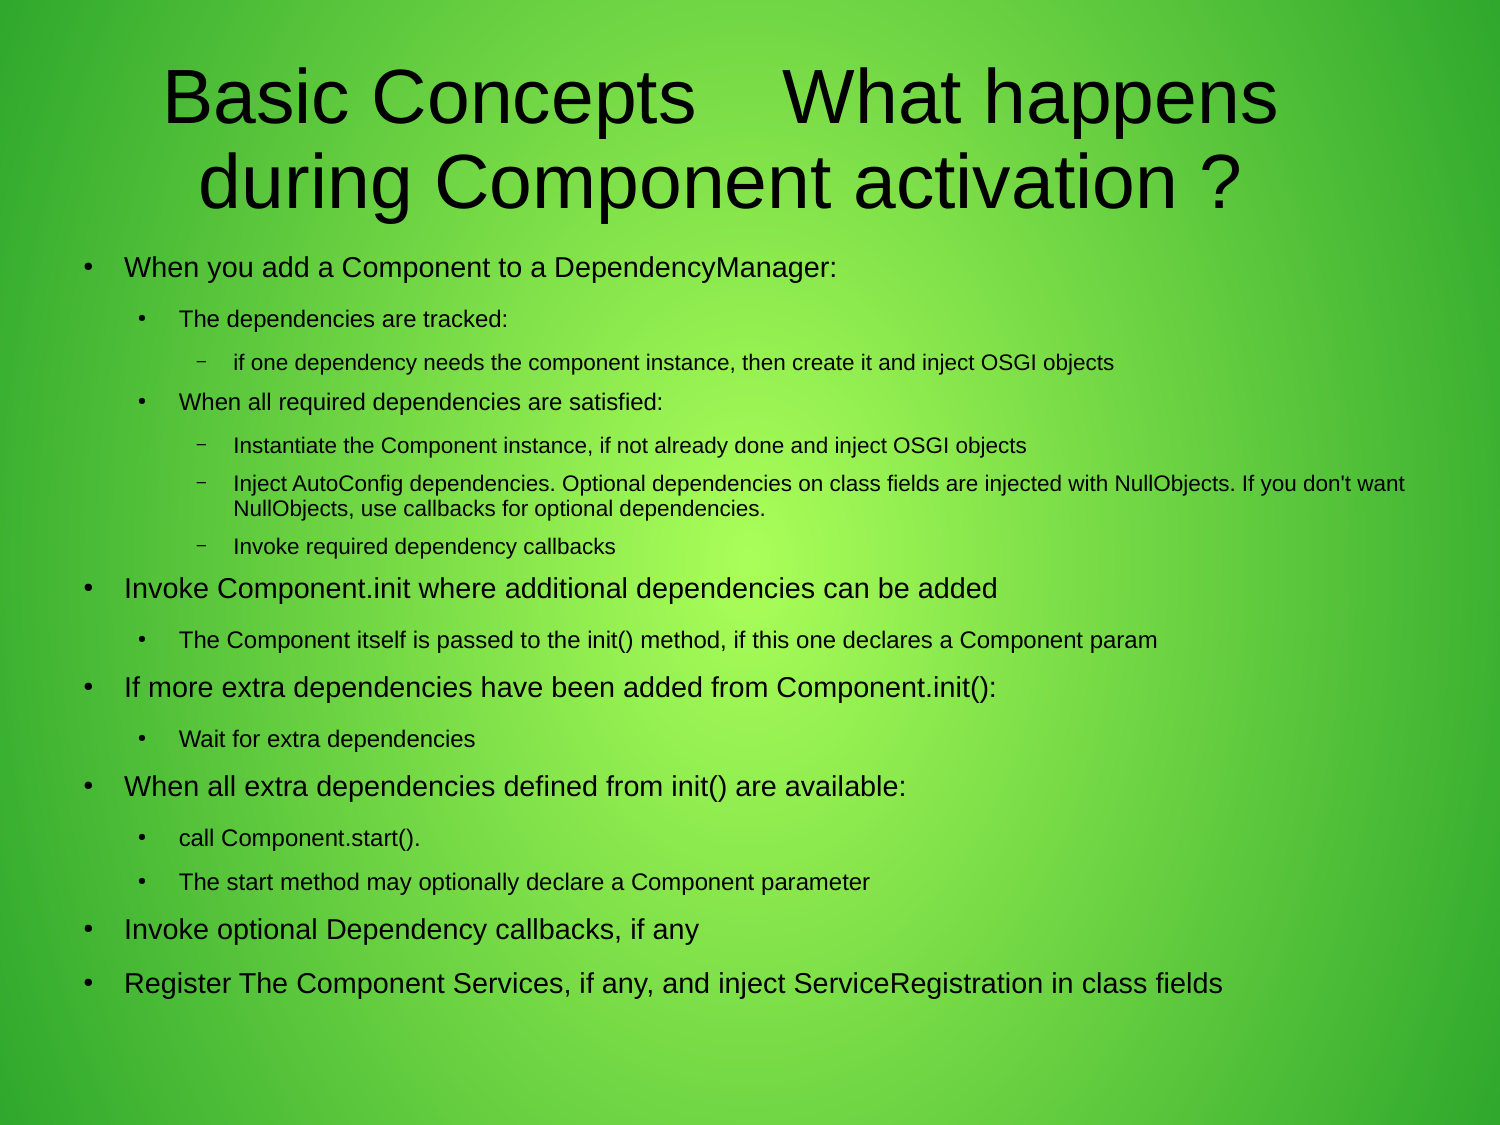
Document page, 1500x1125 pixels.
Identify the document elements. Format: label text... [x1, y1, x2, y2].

list When you add a Component to a DependencyManager: The dependencies are tracked: if one dependency needs the component instance, then create it and inject OSGI objects When all required dependencies are satisfied: Instantiate the Component instance, if not already done and inject OSGI objects Inject AutoConfig dependencies. Optional dependencies on class fields are injected with NullObjects. If you don't want NullObjects, use callbacks for optional dependencies. Invoke required dependency callbacks Invoke Component.init where additional dependencies can be added The Component itself is passed to the init() method, if this one declares a Component param If more extra dependencies have been added from Component.init(): Wait for extra dependencies When all extra dependencies defined from init() are available: call Component.start(). The start method may optionally declare a Component parameter Invoke optional Dependency callbacks, if any Register The Component Services, if any, and inject ServiceRegistration in class fields [69, 251, 1420, 1003]
title Basic Concepts What happens during Component activation ? [75, 53, 1367, 226]
